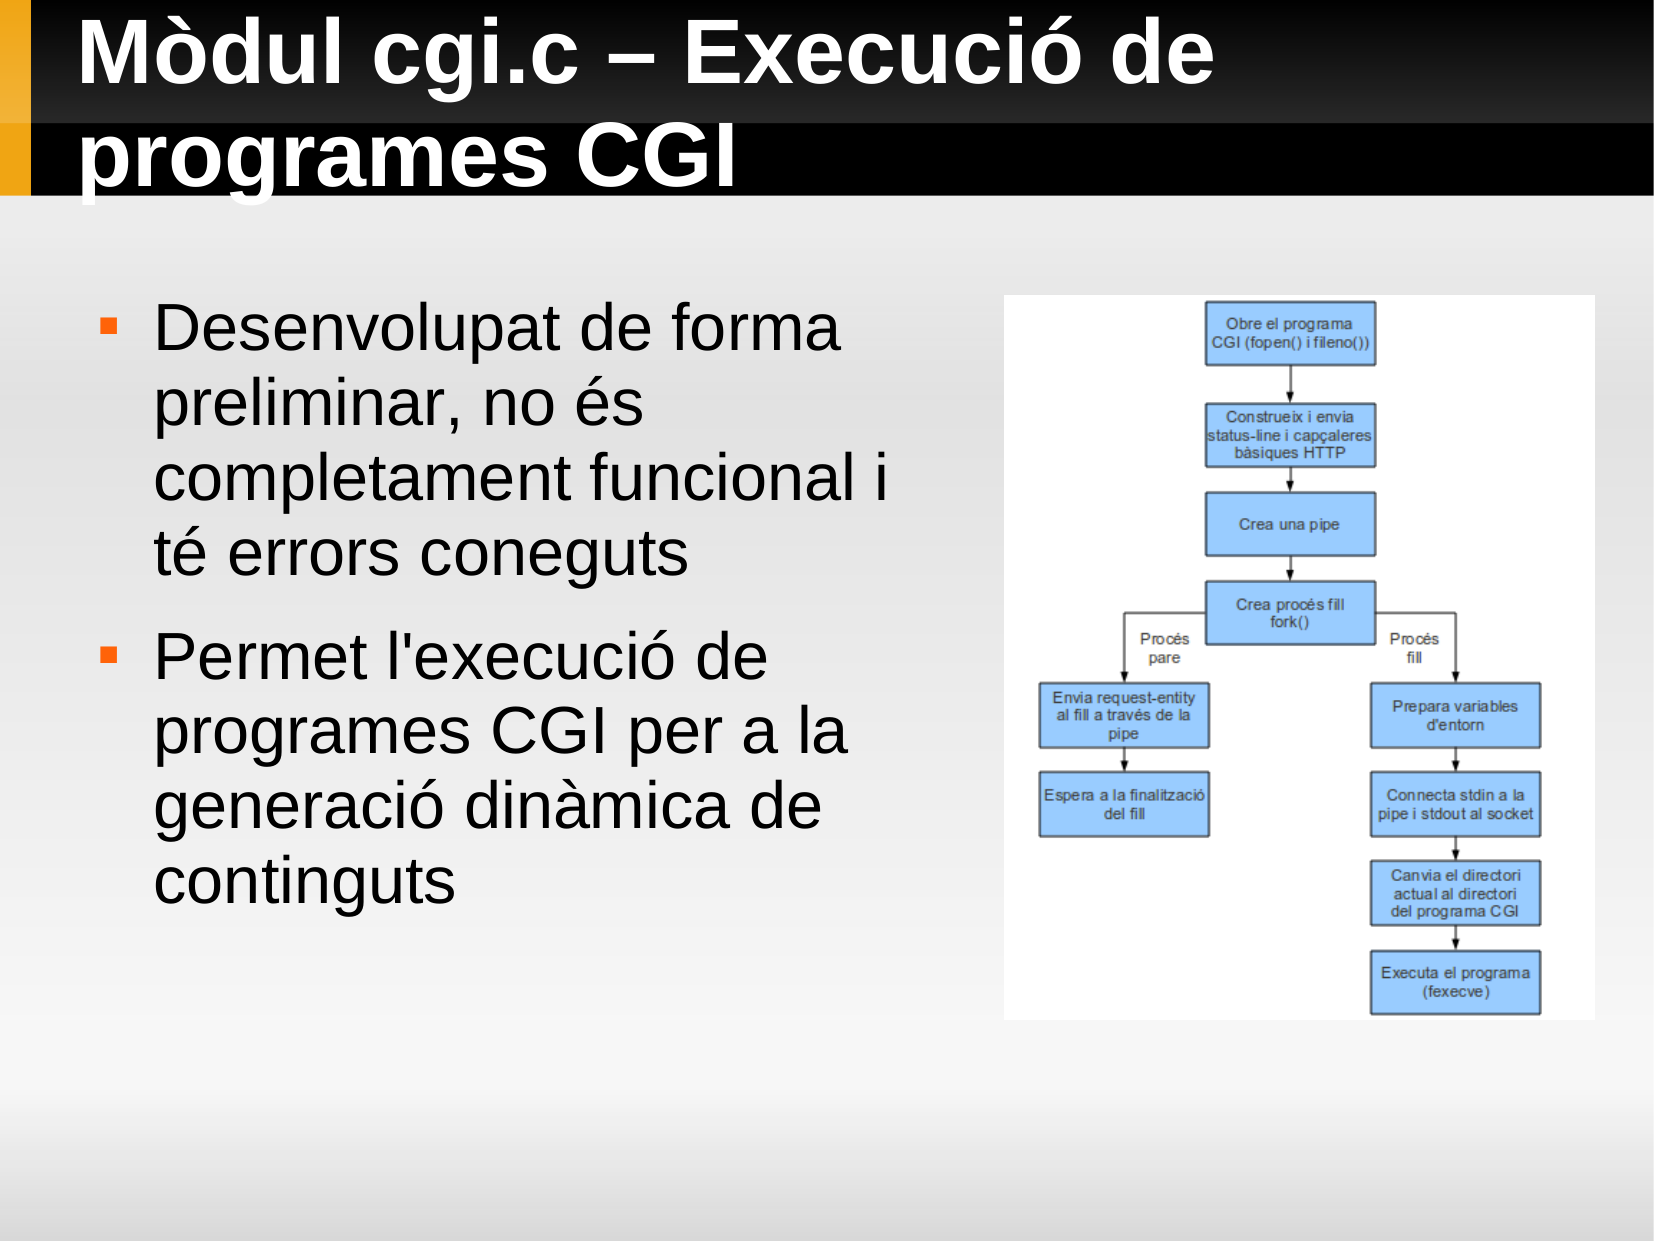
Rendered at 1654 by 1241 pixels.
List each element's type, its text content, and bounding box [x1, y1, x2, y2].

picture [0, 0, 1654, 1241]
list Desenvolupat de forma preliminar, no és completament funcional i té errors coneguts Permet l'execució de programes CGI per a la generació dinàmica de continguts [82, 290, 945, 1182]
title Mòdul cgi.c – Execució de programes CGI [76, 0, 1565, 208]
